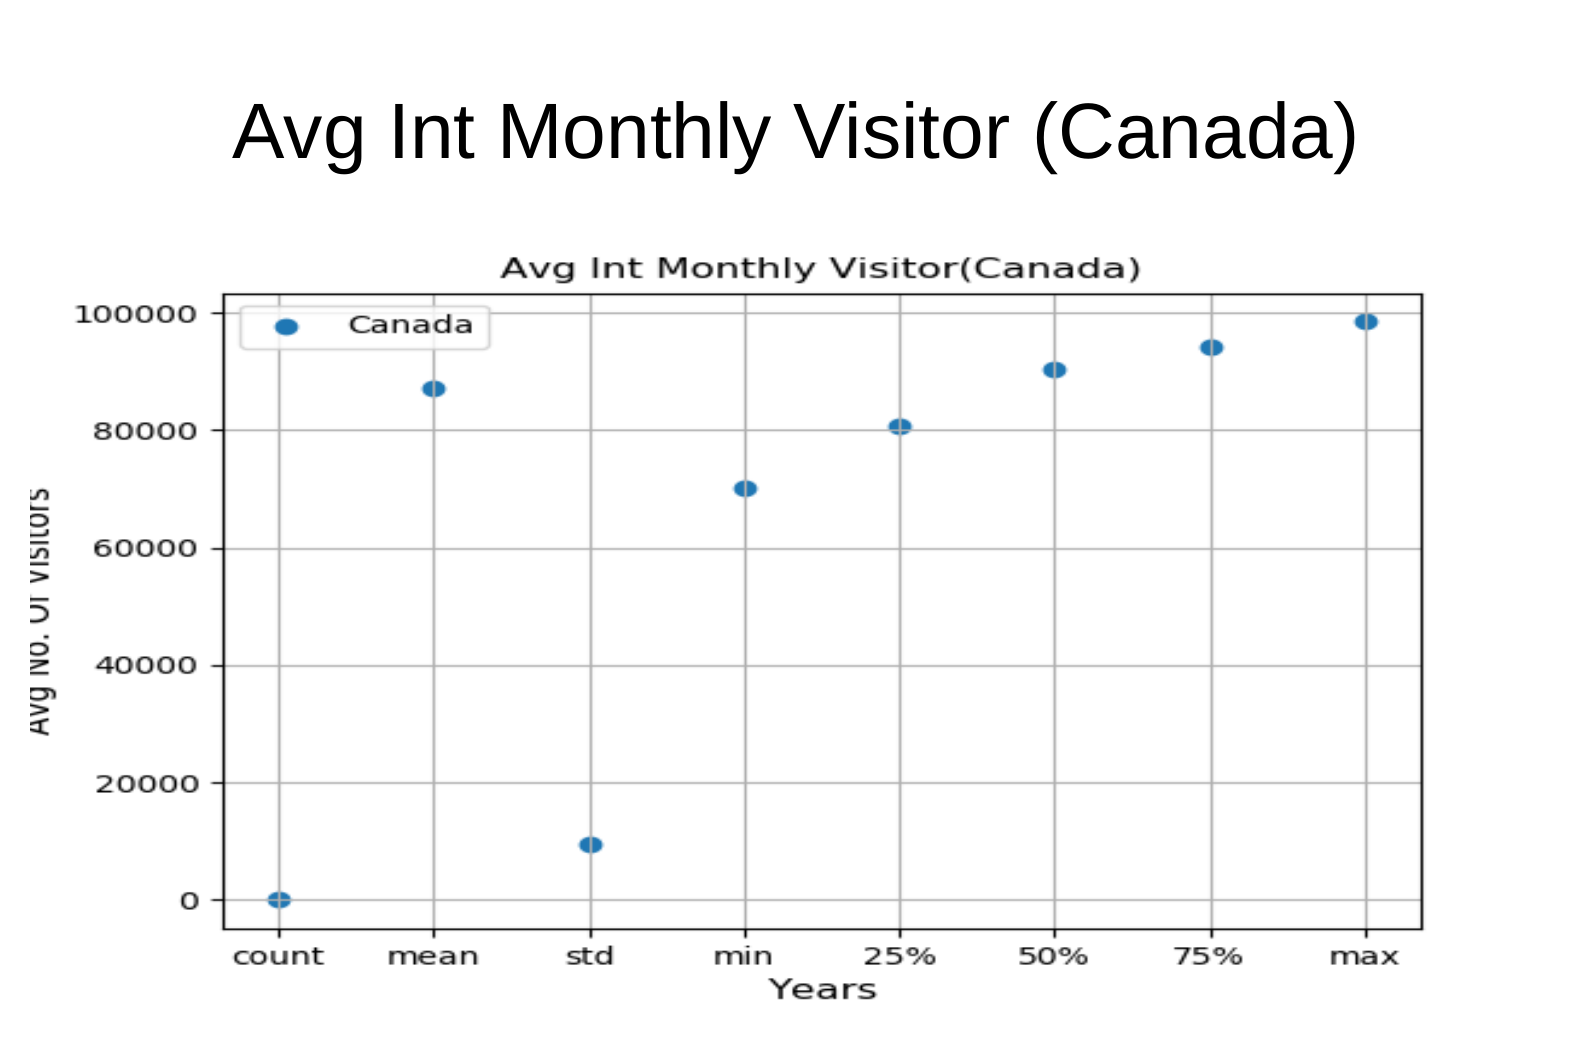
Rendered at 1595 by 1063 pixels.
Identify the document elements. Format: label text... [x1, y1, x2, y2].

title Avg Int Monthly Visitor (Canada) [79, 42, 1515, 194]
picture [30, 194, 1576, 1021]
